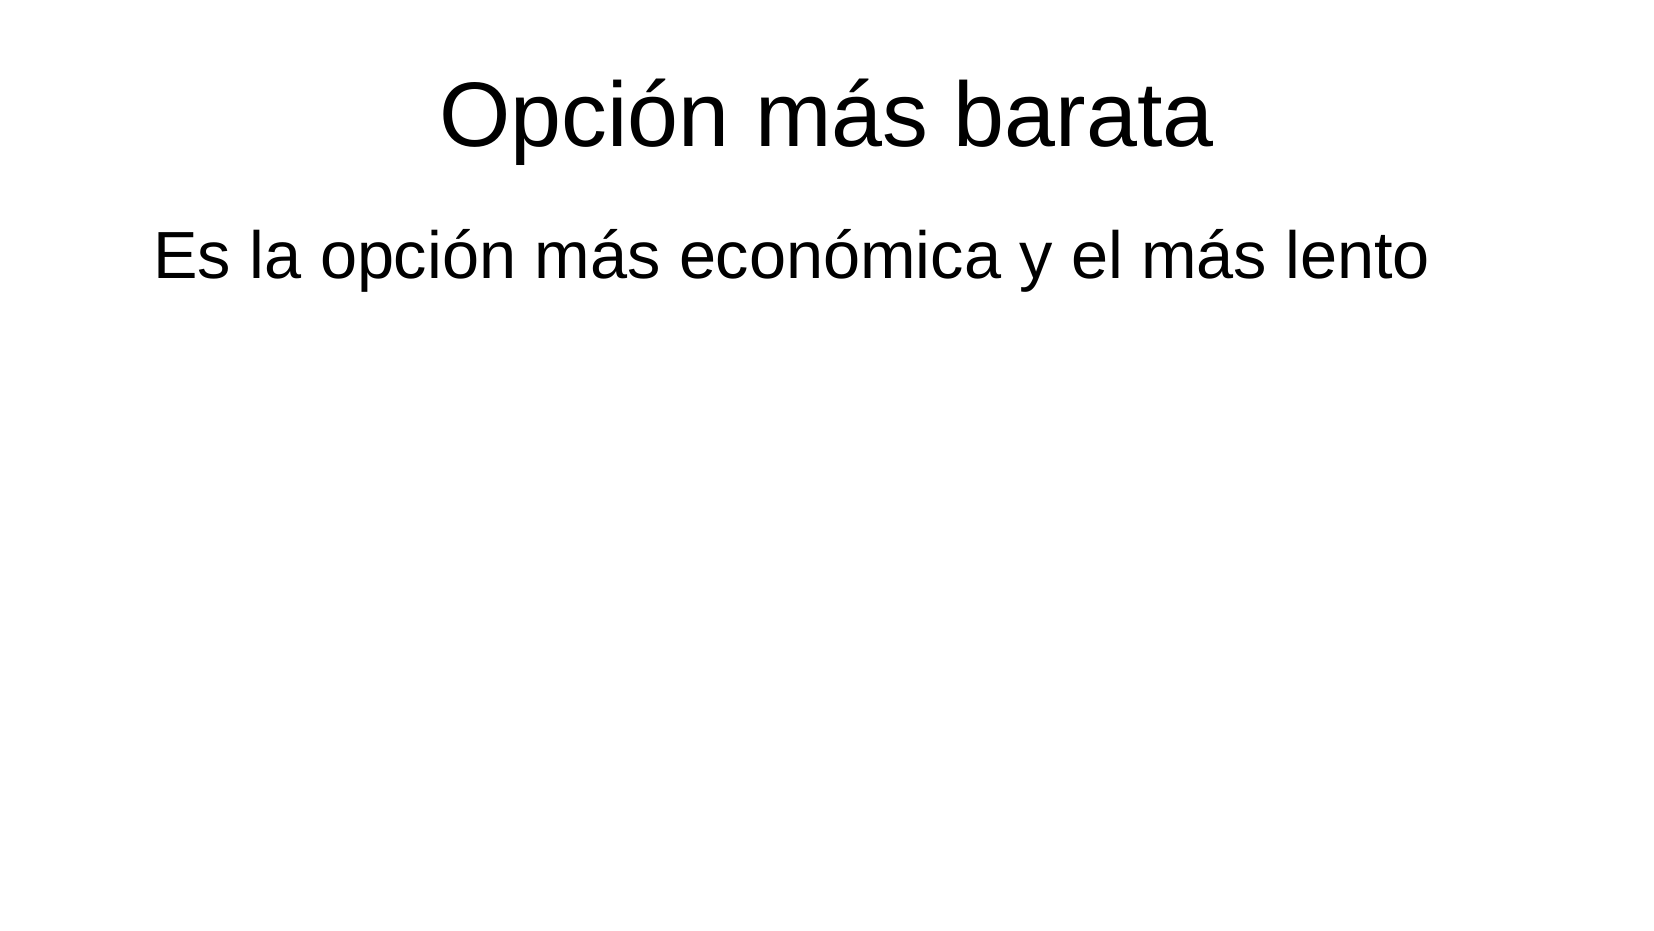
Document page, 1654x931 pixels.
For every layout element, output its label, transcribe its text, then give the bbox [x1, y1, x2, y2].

list Es la opción más económica y el más lento [82, 217, 1571, 758]
title Opción más barata [82, 37, 1571, 193]
